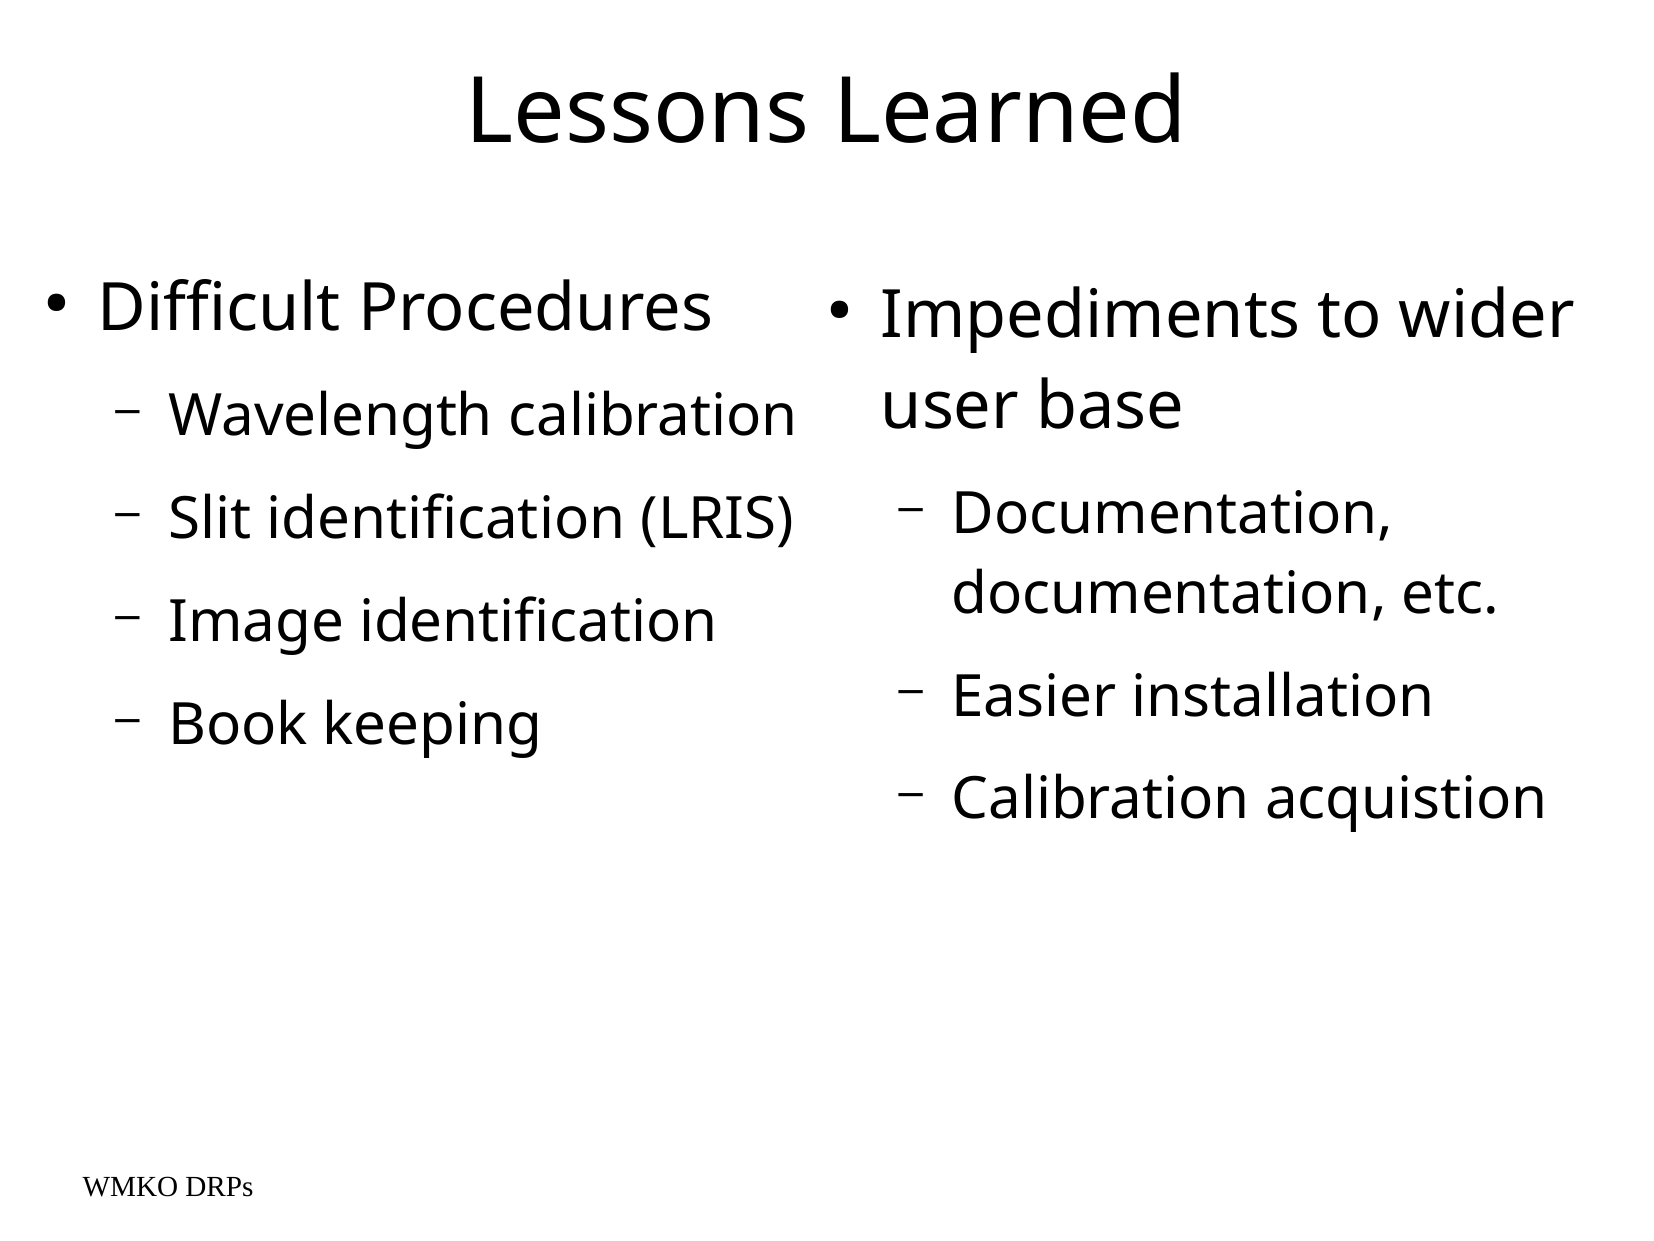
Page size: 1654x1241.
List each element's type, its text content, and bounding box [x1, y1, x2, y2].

list Impediments to wider user base Documentation, documentation, etc. Easier installation Calibration acquistion [810, 266, 1651, 1051]
list Difficult Procedures Wavelength calibration Slit identification (LRIS) Image identification Book keeping [26, 258, 807, 1054]
title Lessons Learned [82, 47, 1571, 167]
